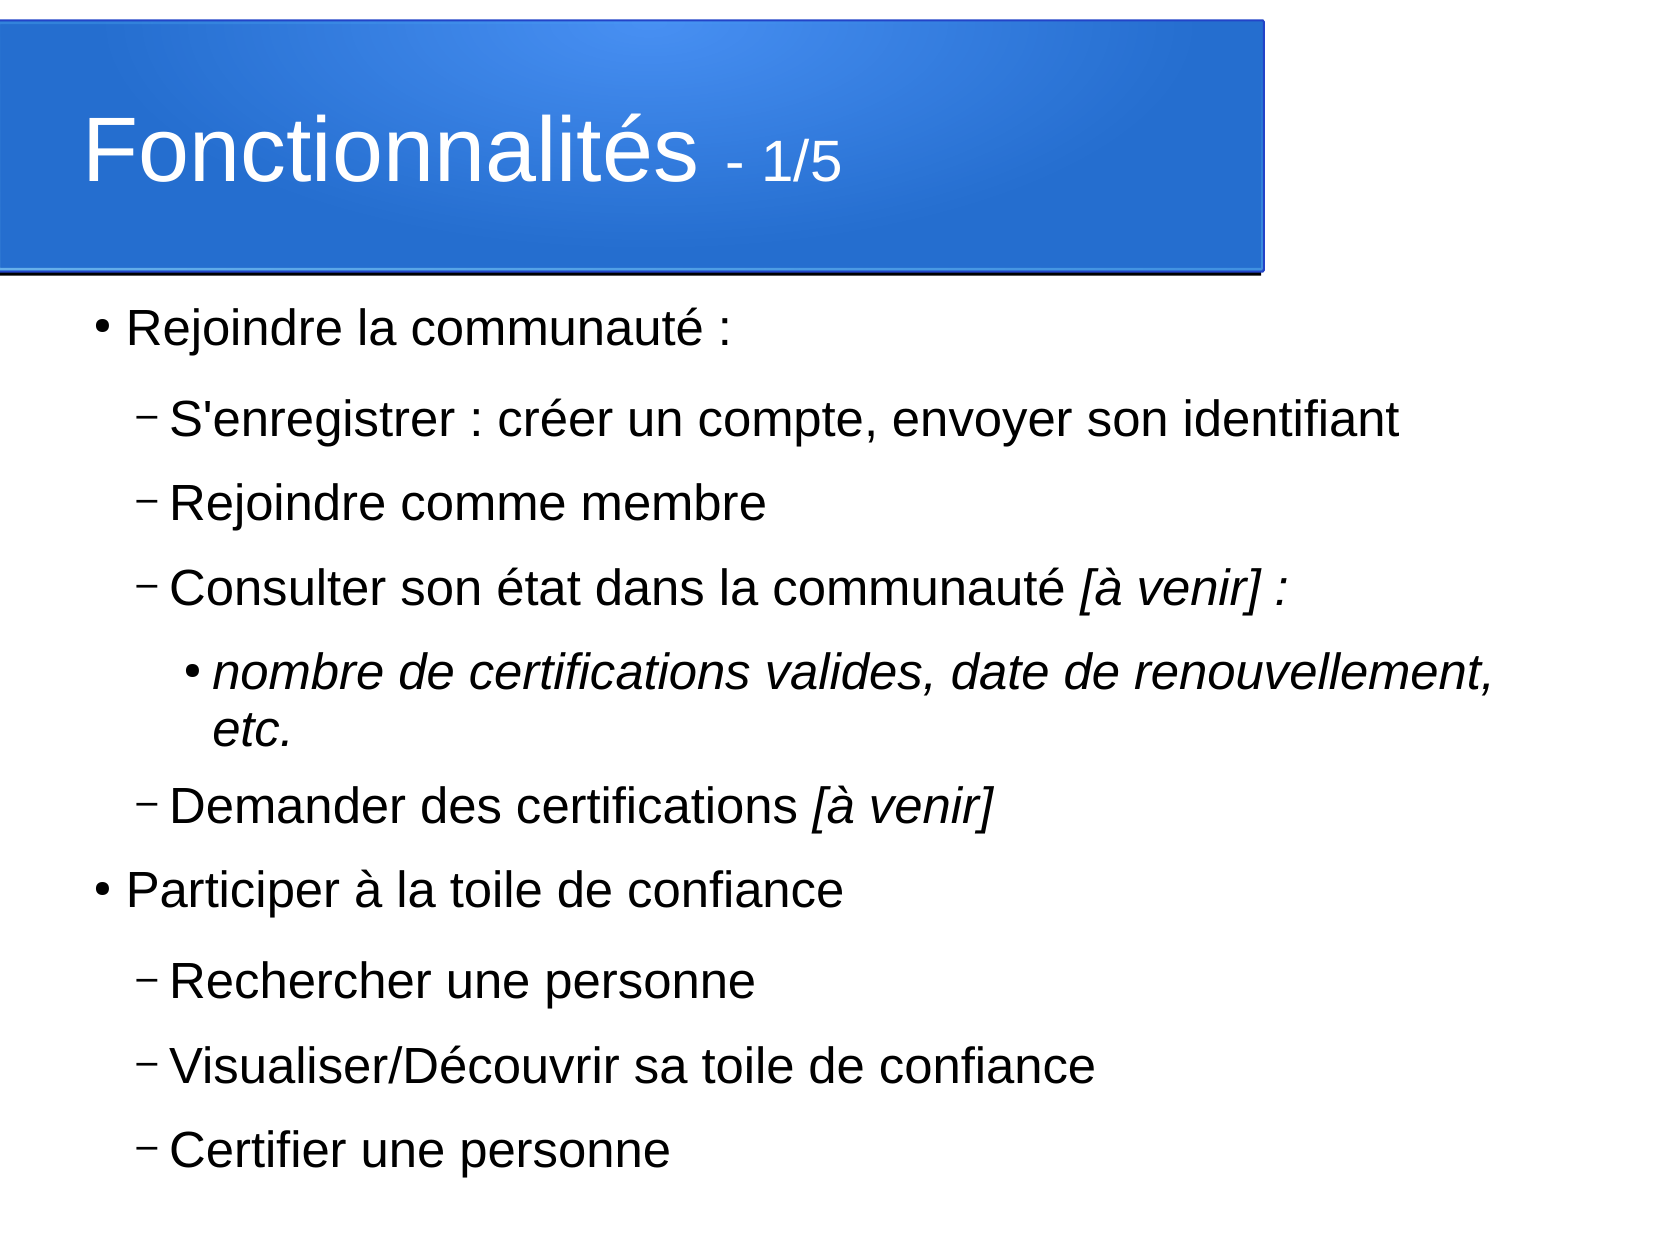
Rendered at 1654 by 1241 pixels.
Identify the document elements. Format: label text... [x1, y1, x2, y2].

list Rejoindre la communauté : S'enregistrer : créer un compte, envoyer son identifiant Rejoindre comme membre Consulter son état dans la communauté [à venir] : nombre de certifications valides, date de renouvellement, etc. Demander des certifications [à venir] Participer à la toile de confiance Rechercher une personne Visualiser/Découvrir sa toile de confiance Certifier une personne [82, 299, 1571, 1182]
title Fonctionnalités - 1/5 [82, 47, 1235, 252]
